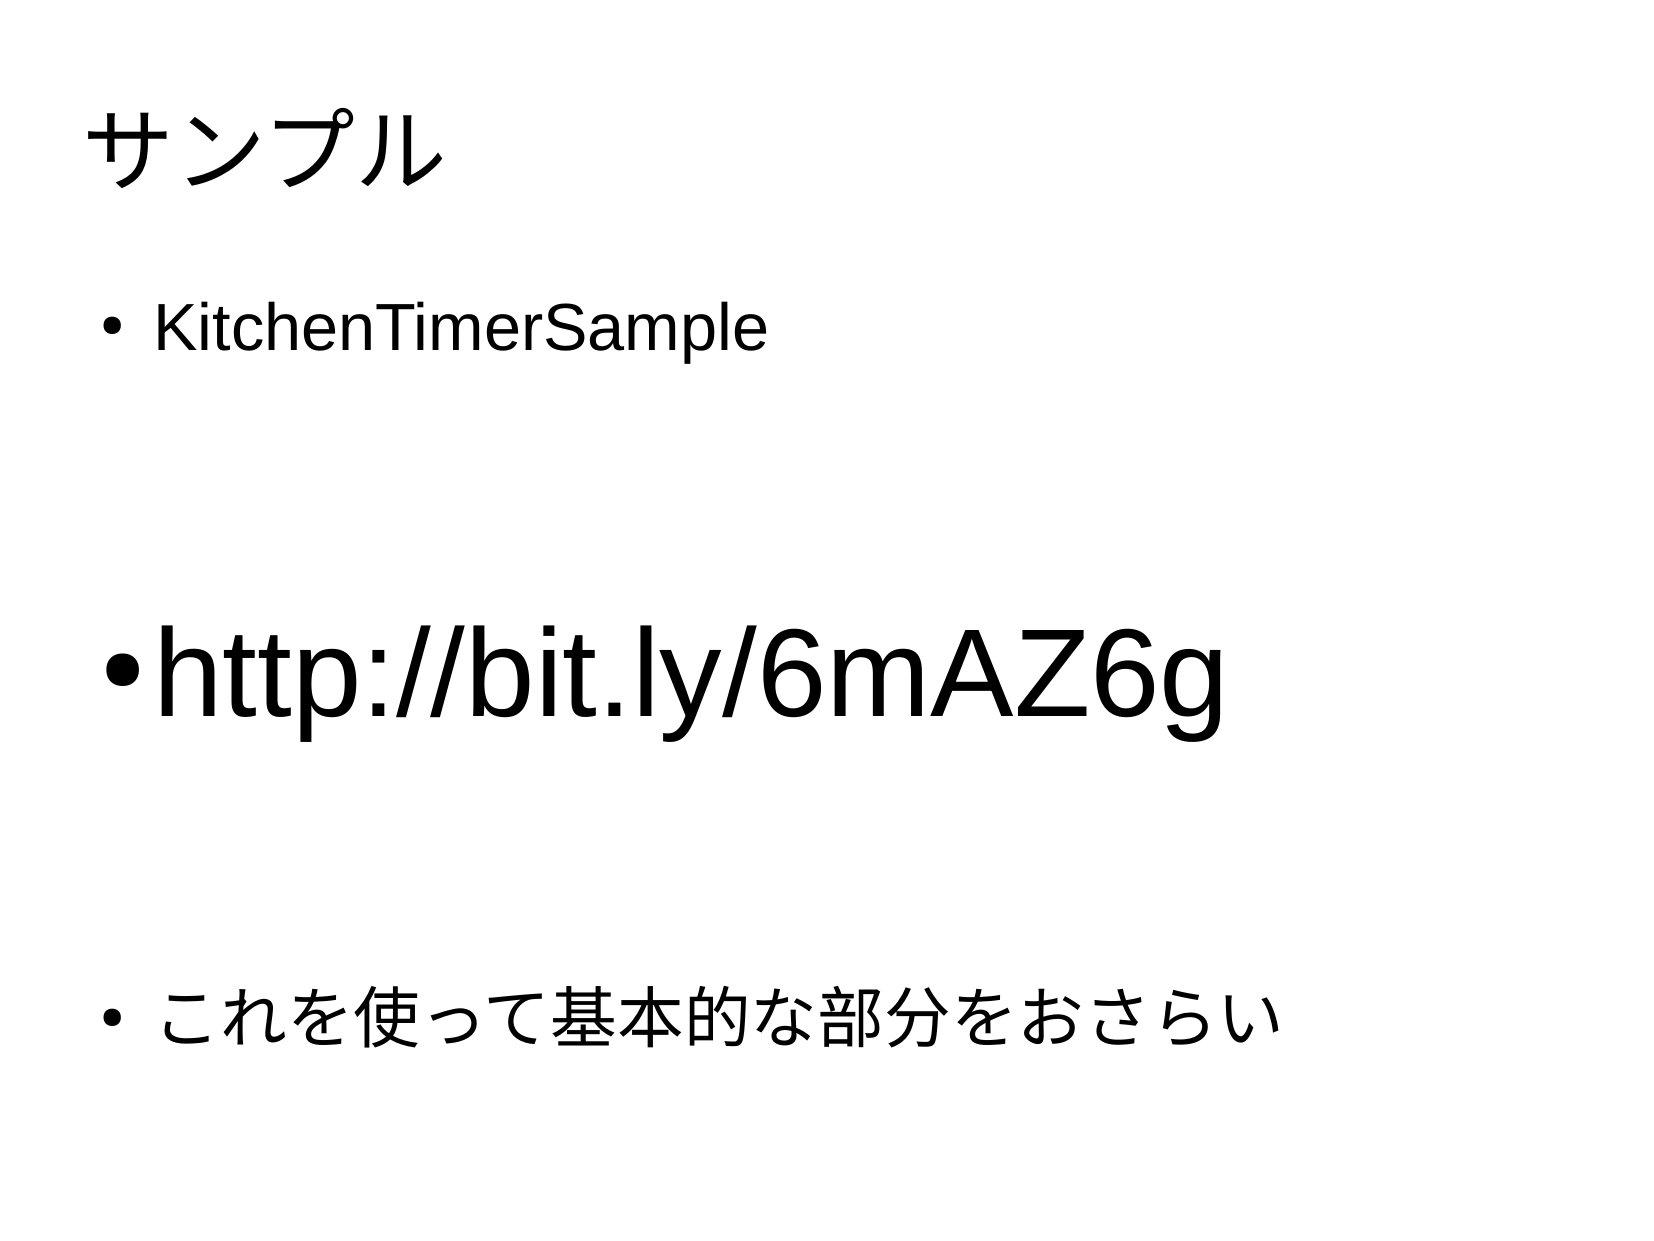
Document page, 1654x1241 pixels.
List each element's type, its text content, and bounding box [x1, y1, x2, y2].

list KitchenTimerSample http://bit.ly/6mAZ6g これを使って基本的な部分をおさらい [82, 290, 1571, 1109]
title サンプル [82, 49, 1571, 257]
